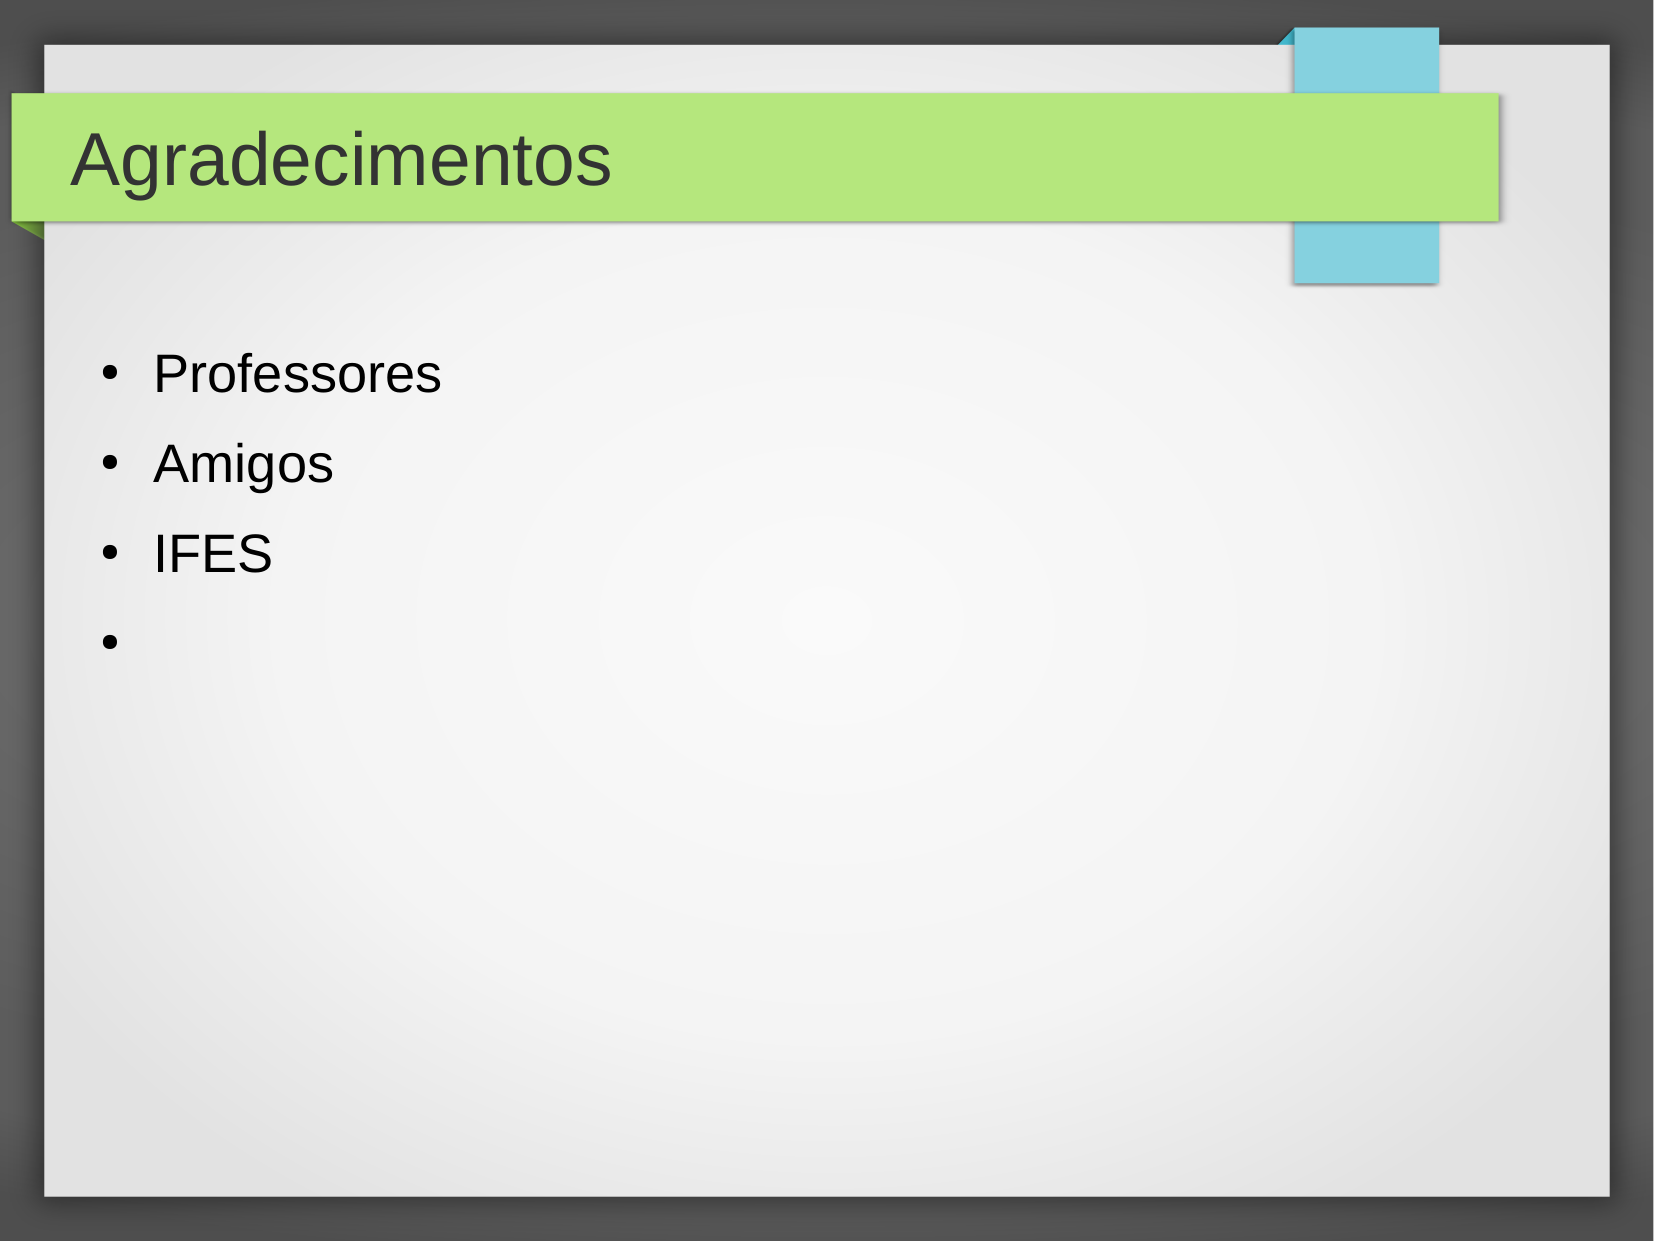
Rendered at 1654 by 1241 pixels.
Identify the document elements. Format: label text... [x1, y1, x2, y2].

picture [0, 0, 1654, 1241]
title Agradecimentos [70, 106, 1229, 213]
list Professores Amigos IFES [82, 343, 1538, 1063]
